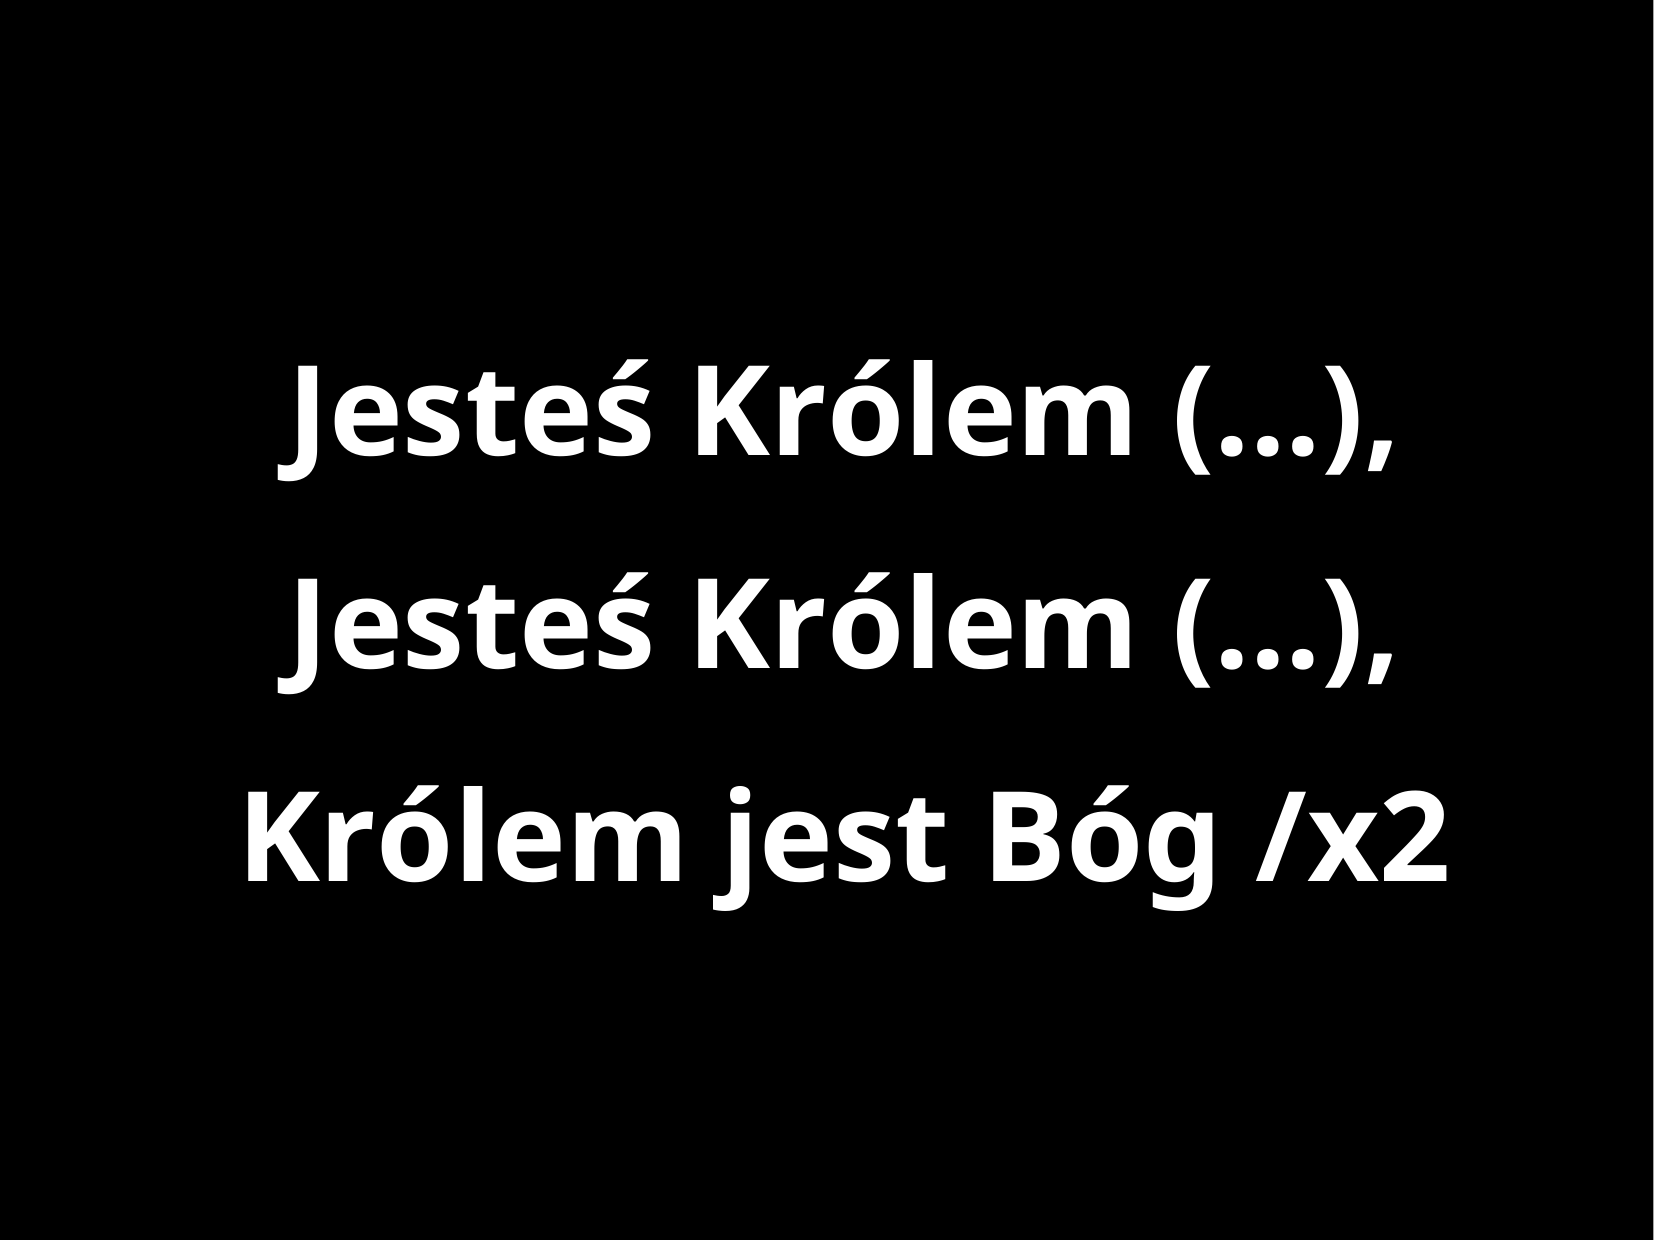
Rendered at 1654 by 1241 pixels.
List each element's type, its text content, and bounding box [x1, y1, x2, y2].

subtitle Jesteś Królem (...), ppp Jesteś Królem (...), ppp Królem jest Bóg /x2 [0, 0, 1654, 1241]
